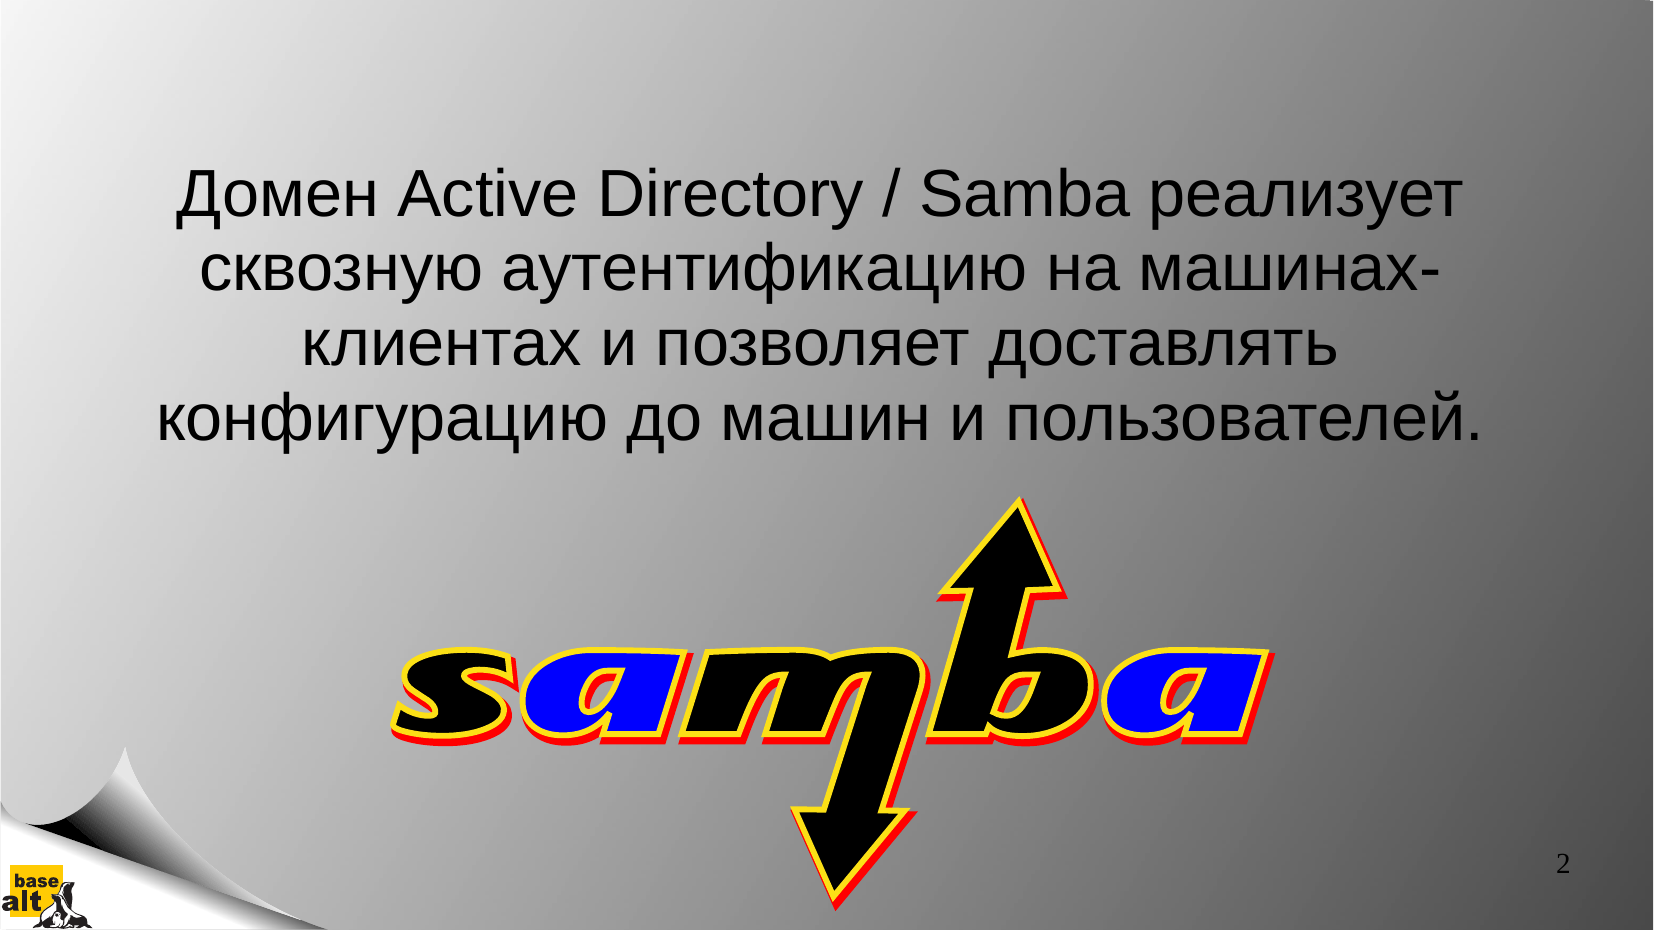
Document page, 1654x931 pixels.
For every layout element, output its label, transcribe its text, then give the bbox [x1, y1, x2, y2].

subtitle Домен Active Directory / Samba реализует сквозную аутентификацию на машинах-клиентах и позволяет доставлять конфигурацию до машин и пользователей. [70, 35, 1571, 575]
picture [389, 496, 1276, 912]
